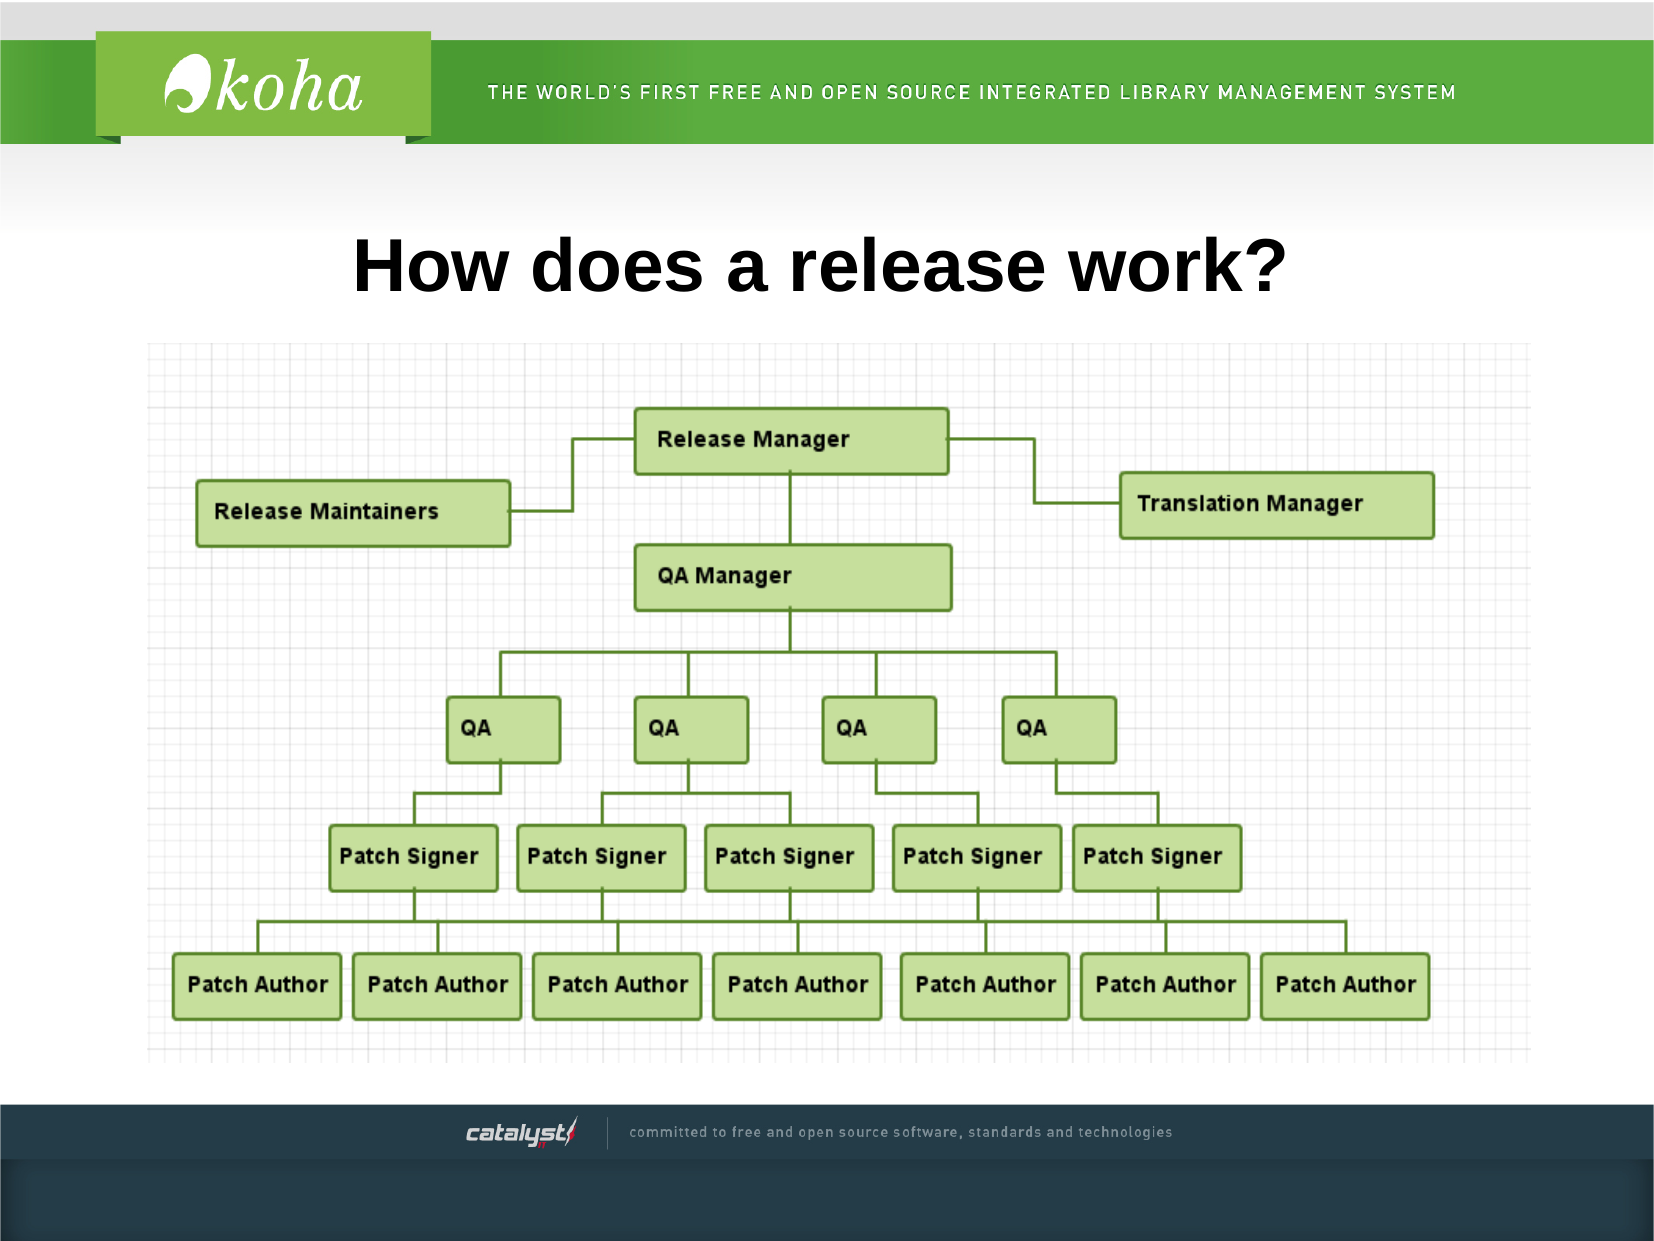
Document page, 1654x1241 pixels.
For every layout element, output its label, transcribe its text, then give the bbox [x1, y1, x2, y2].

title How does a release work? [76, 177, 1565, 355]
picture [0, 2, 1654, 1241]
